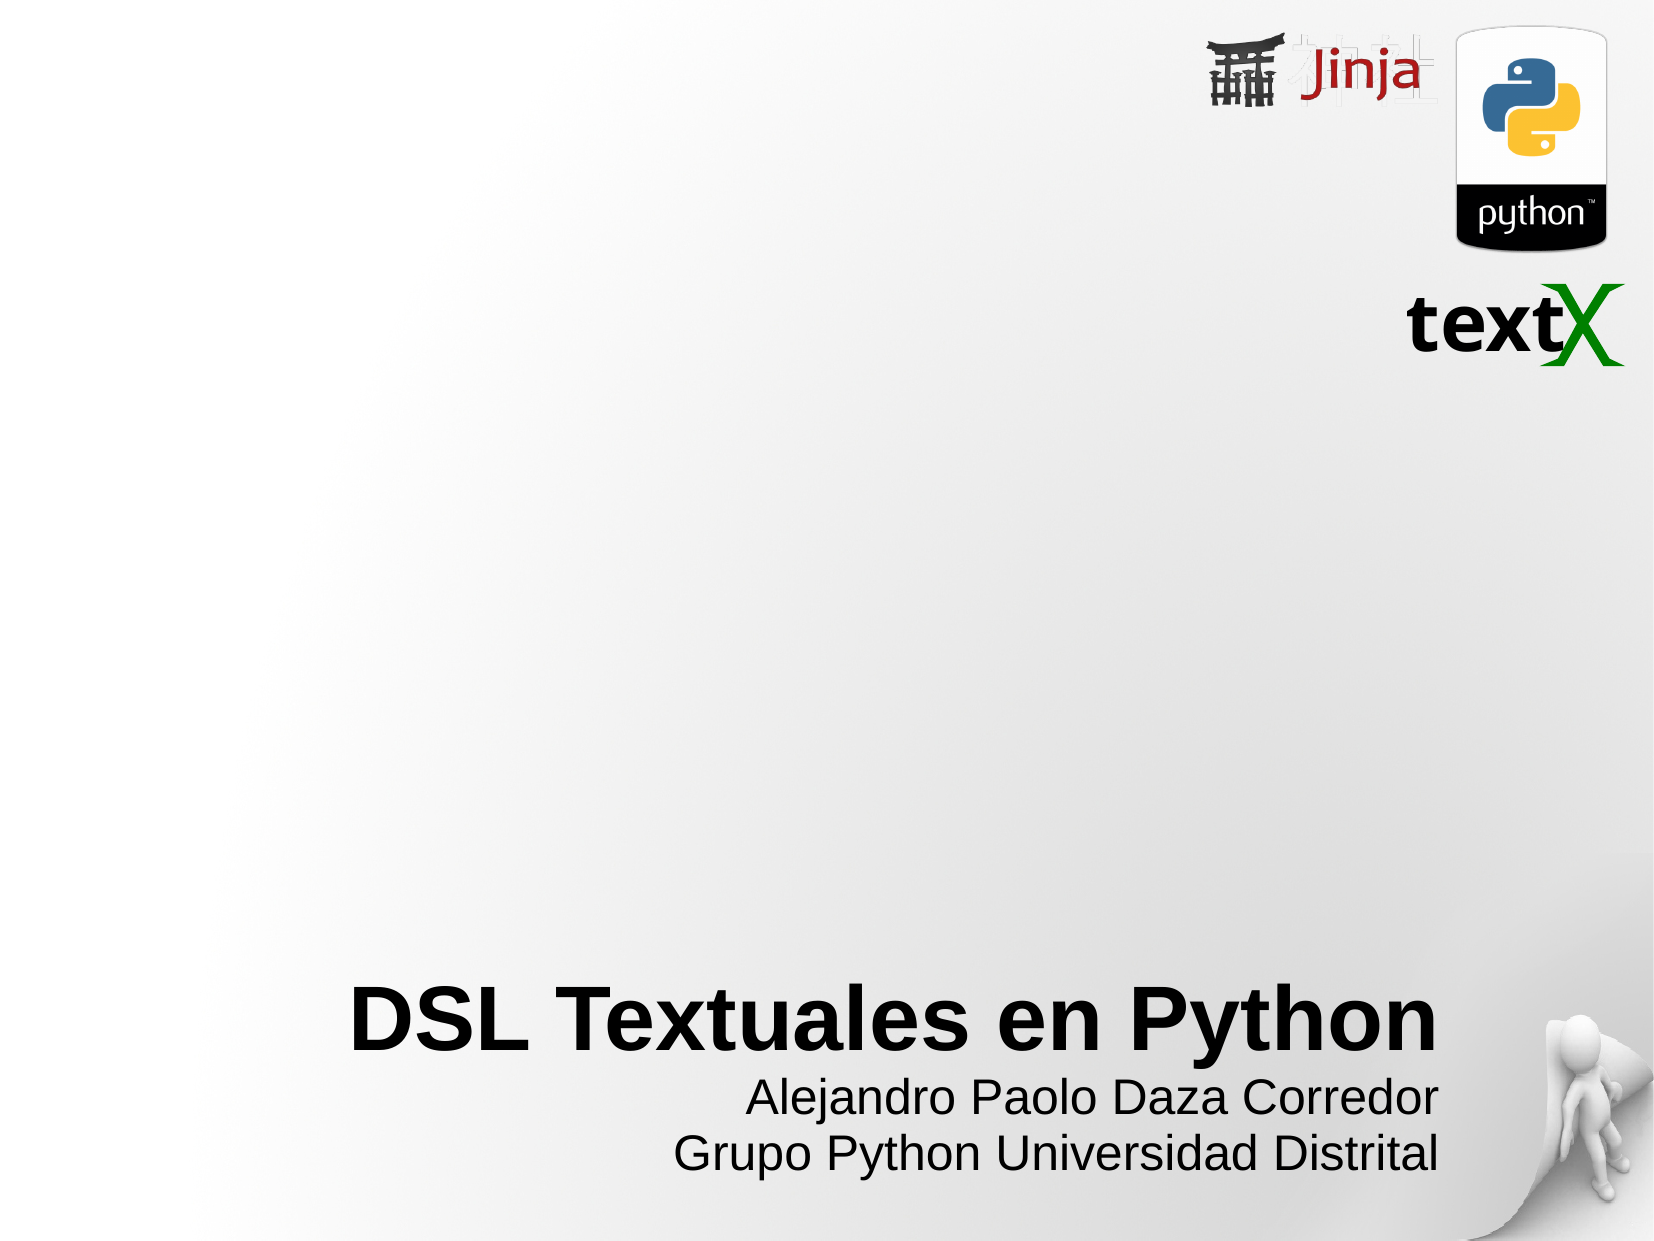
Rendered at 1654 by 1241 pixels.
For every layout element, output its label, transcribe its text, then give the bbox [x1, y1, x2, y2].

picture [0, 0, 1654, 1241]
title DSL Textuales en Python [348, 915, 1512, 1123]
title Alejandro Paolo Daza Corredor Grupo Python Universidad Distrital [389, 1021, 1440, 1229]
